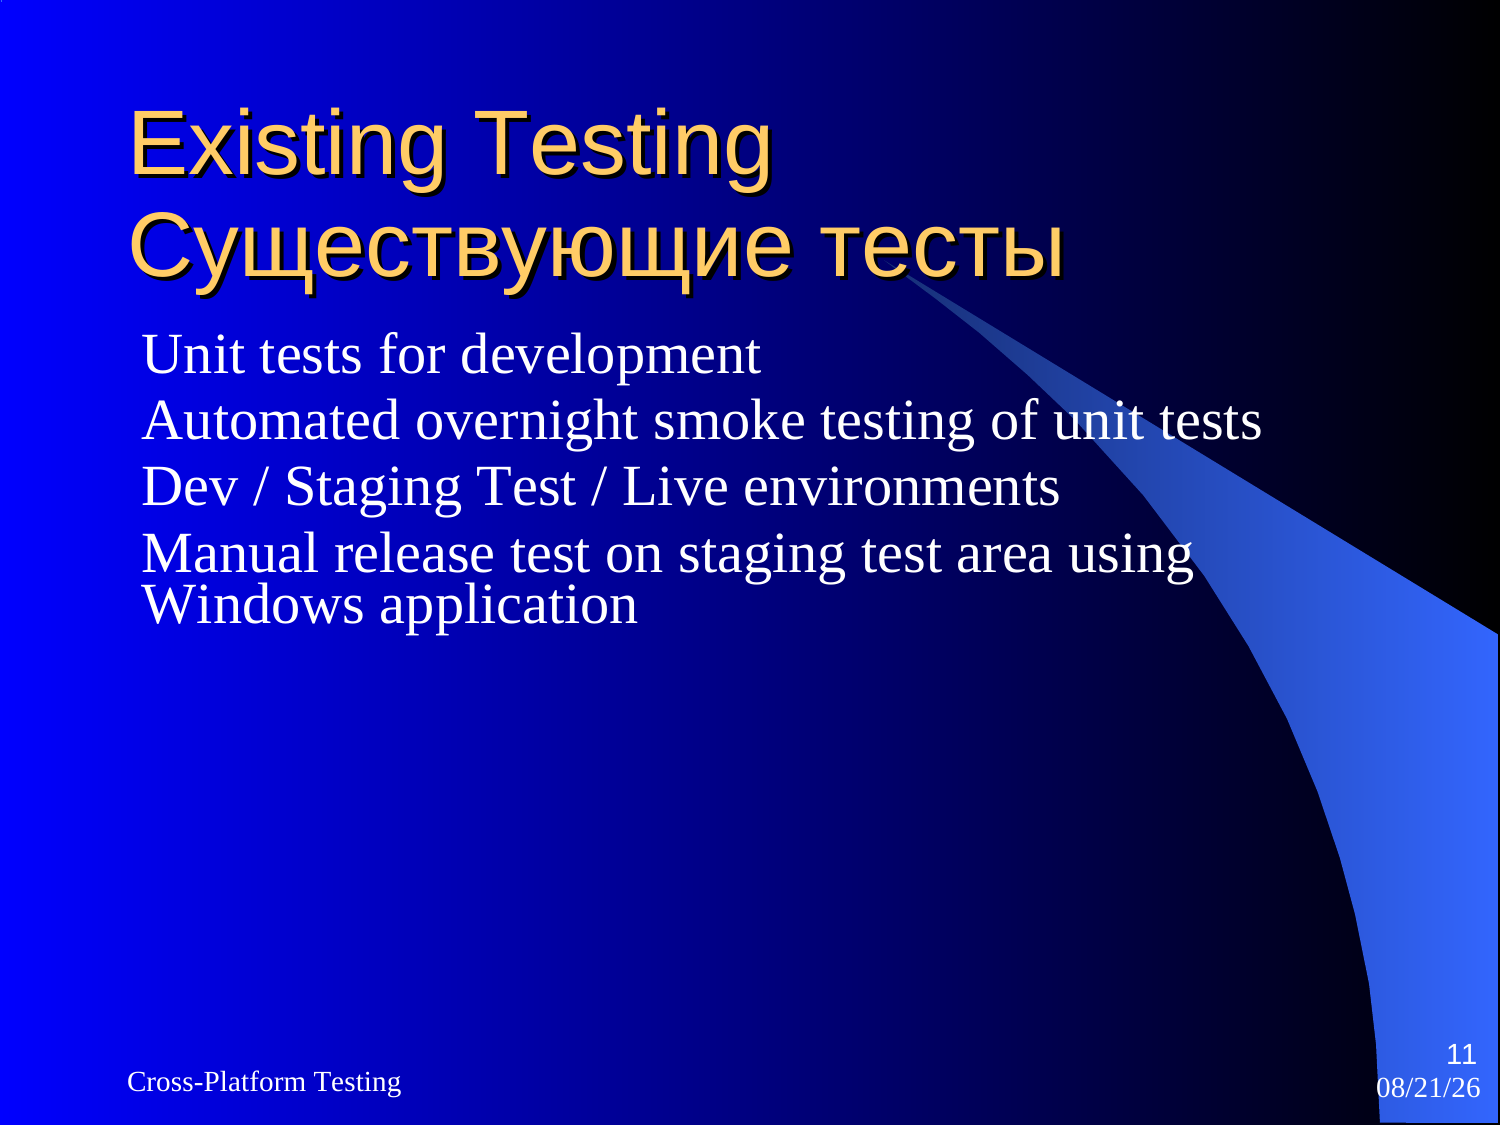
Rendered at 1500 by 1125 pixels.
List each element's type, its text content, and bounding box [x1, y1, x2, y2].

list Unit tests for development Automated overnight smoke testing of unit tests Dev / Staging Test / Live environments Manual release test on staging test area using Windows application [111, 324, 1387, 1001]
title Existing Testing Существующие тесты [111, 83, 1438, 304]
